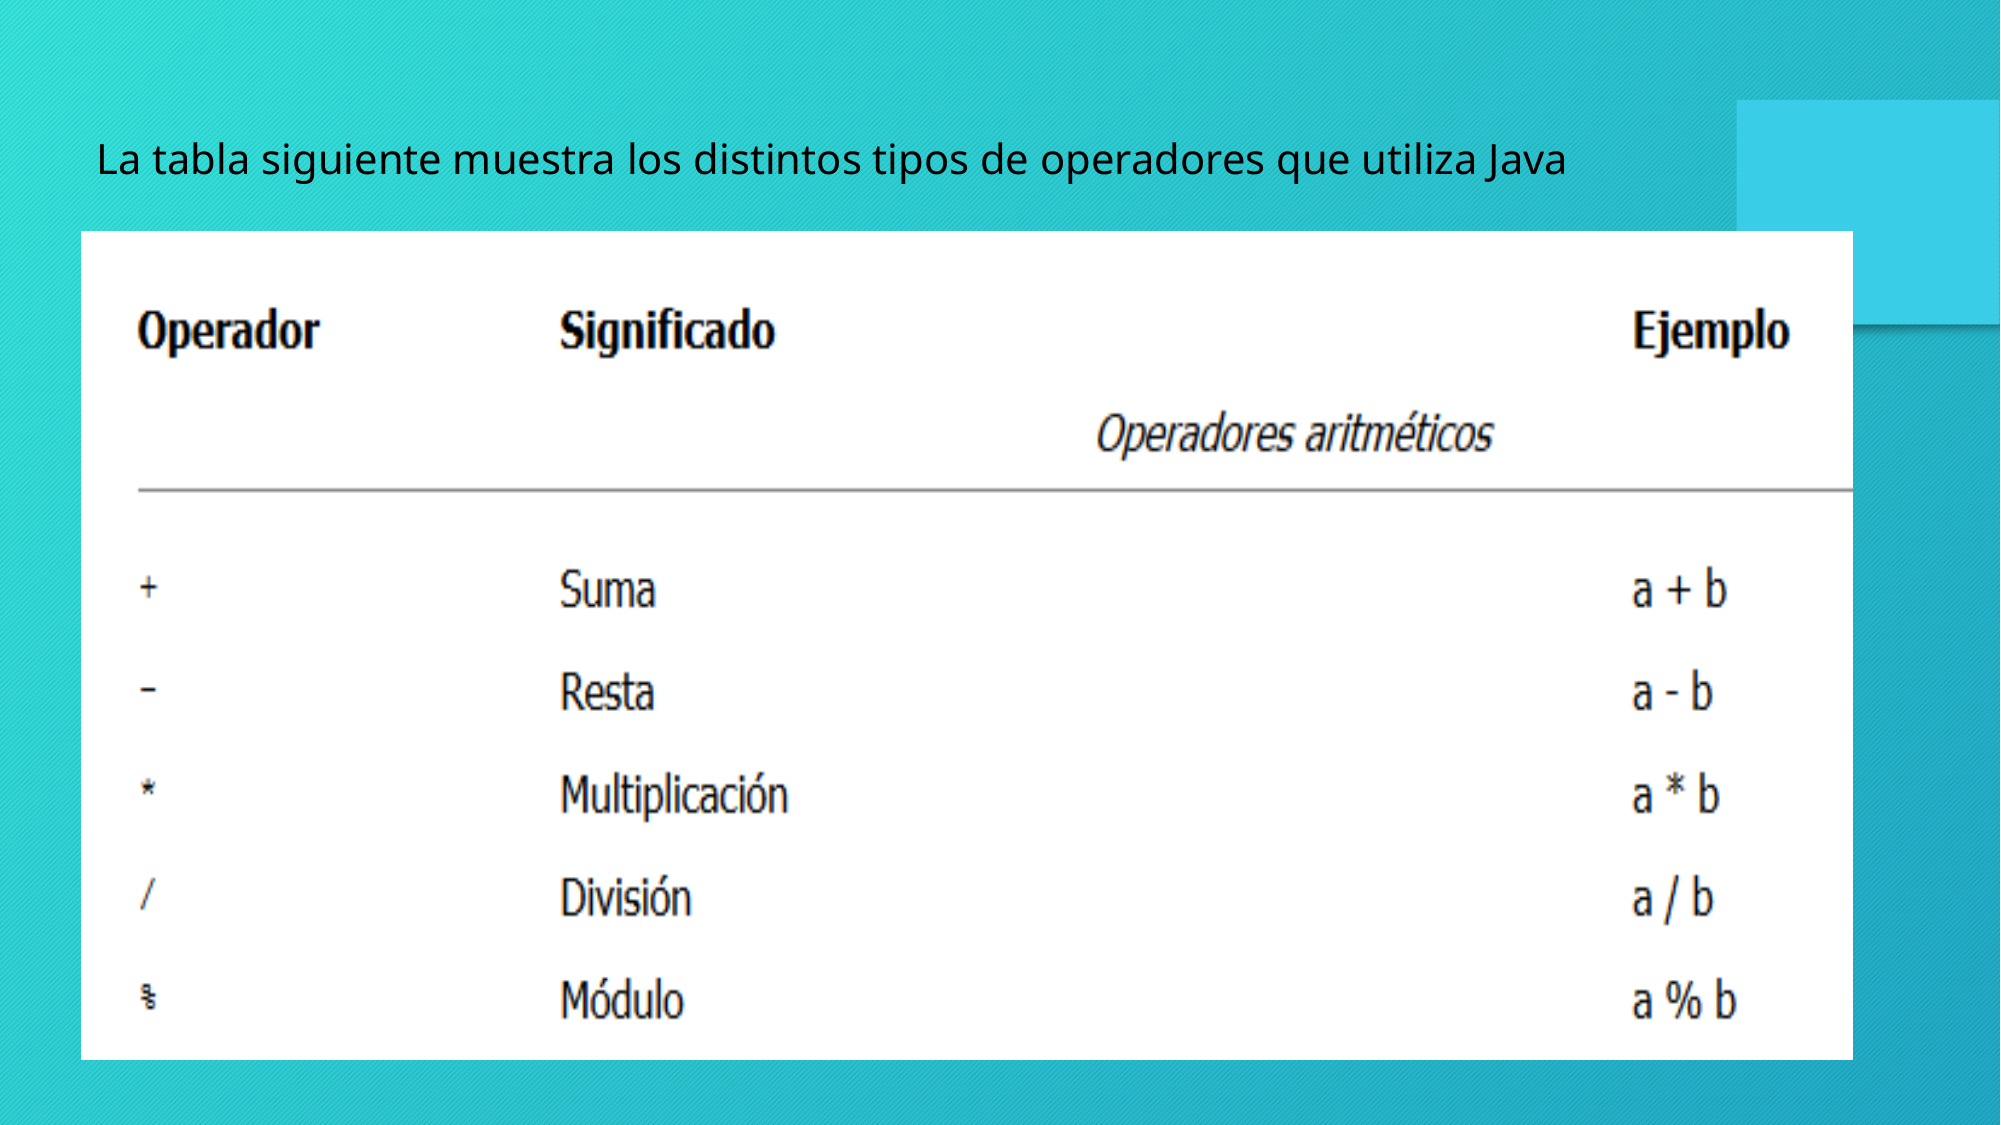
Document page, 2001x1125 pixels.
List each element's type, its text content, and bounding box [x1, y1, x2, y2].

text_box La tabla siguiente muestra los distintos tipos de operadores que utiliza Java [81, 125, 1794, 191]
picture [81, 231, 2000, 1060]
